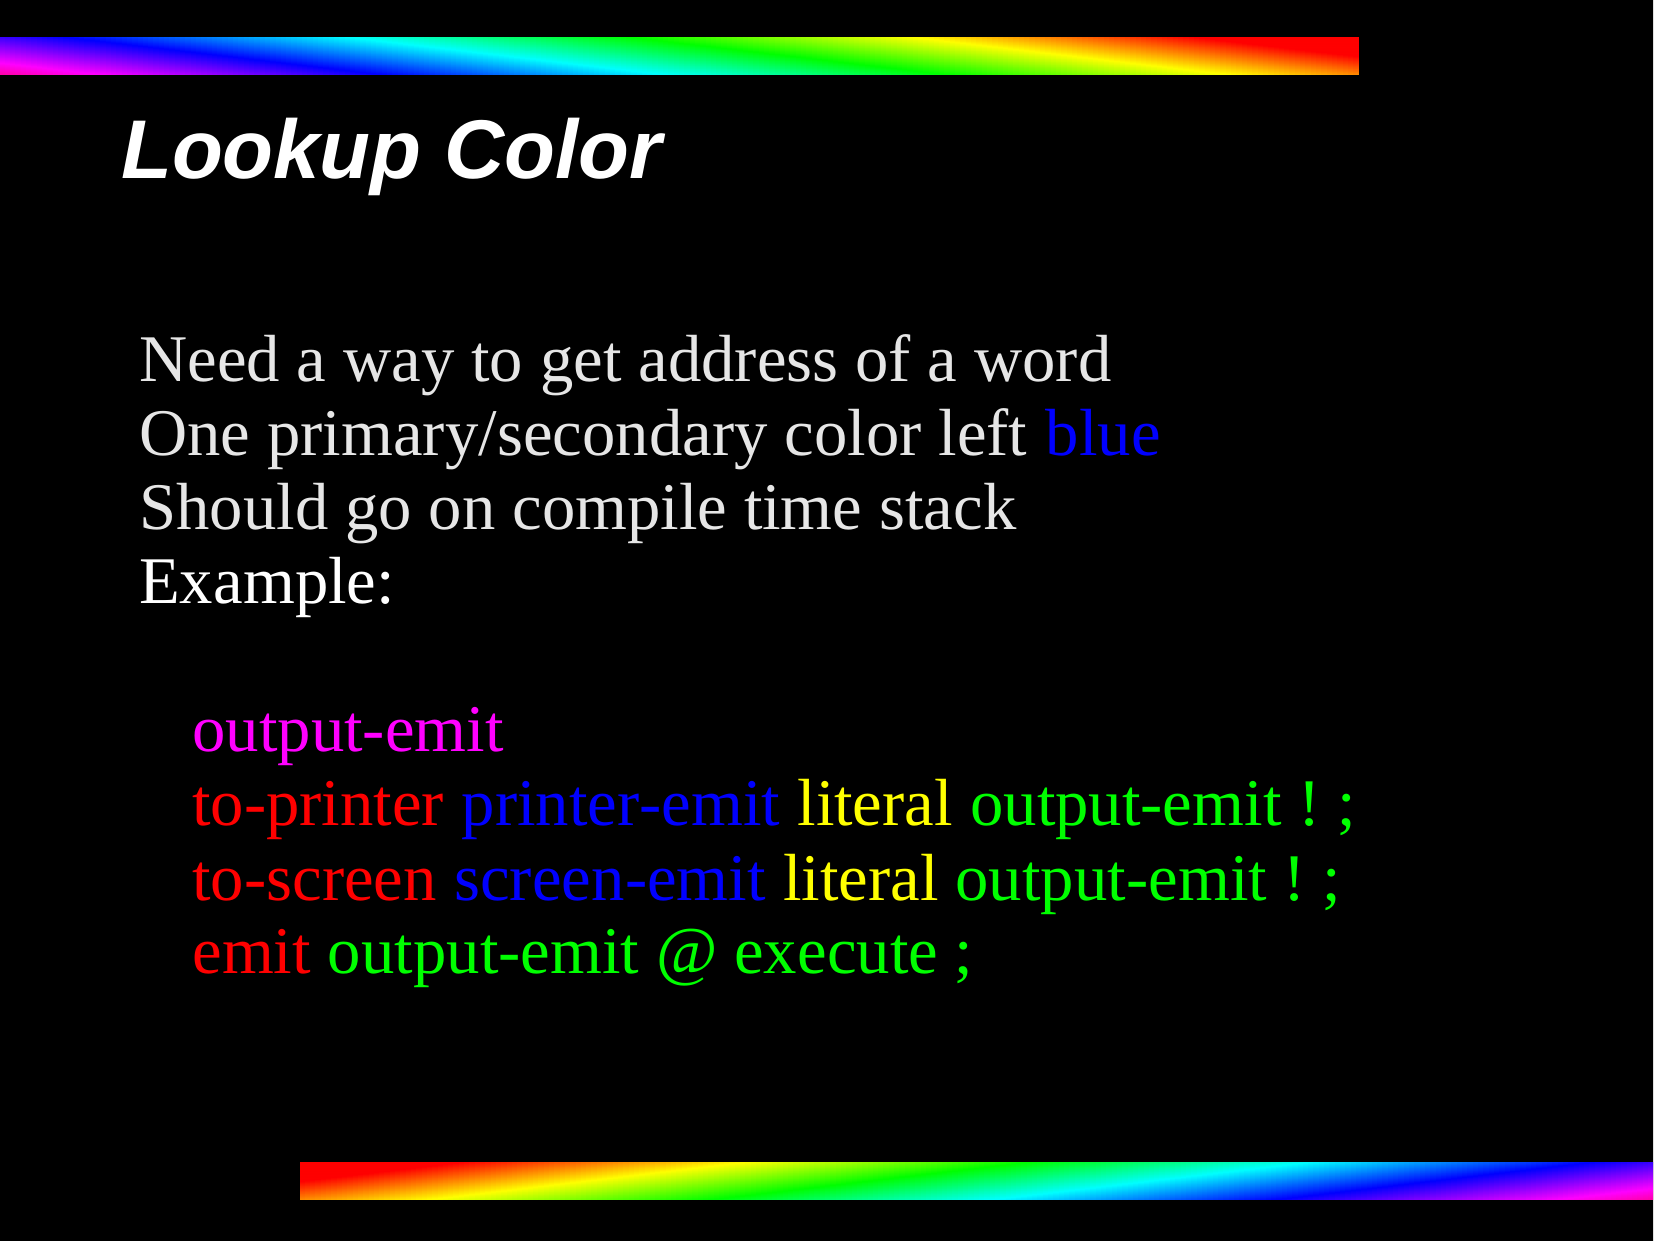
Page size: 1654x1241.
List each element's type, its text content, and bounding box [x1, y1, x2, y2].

title Lookup Color [121, 46, 1534, 254]
list Need a way to get address of a word One primary/secondary color left blue Should go on compile time stack Example: output-emit to-printer printer-emit literal output-emit ! ; to-screen screen-emit literal output-emit ! ; emit output-emit @ execute ; [121, 322, 1561, 1133]
picture [0, 0, 1654, 1241]
